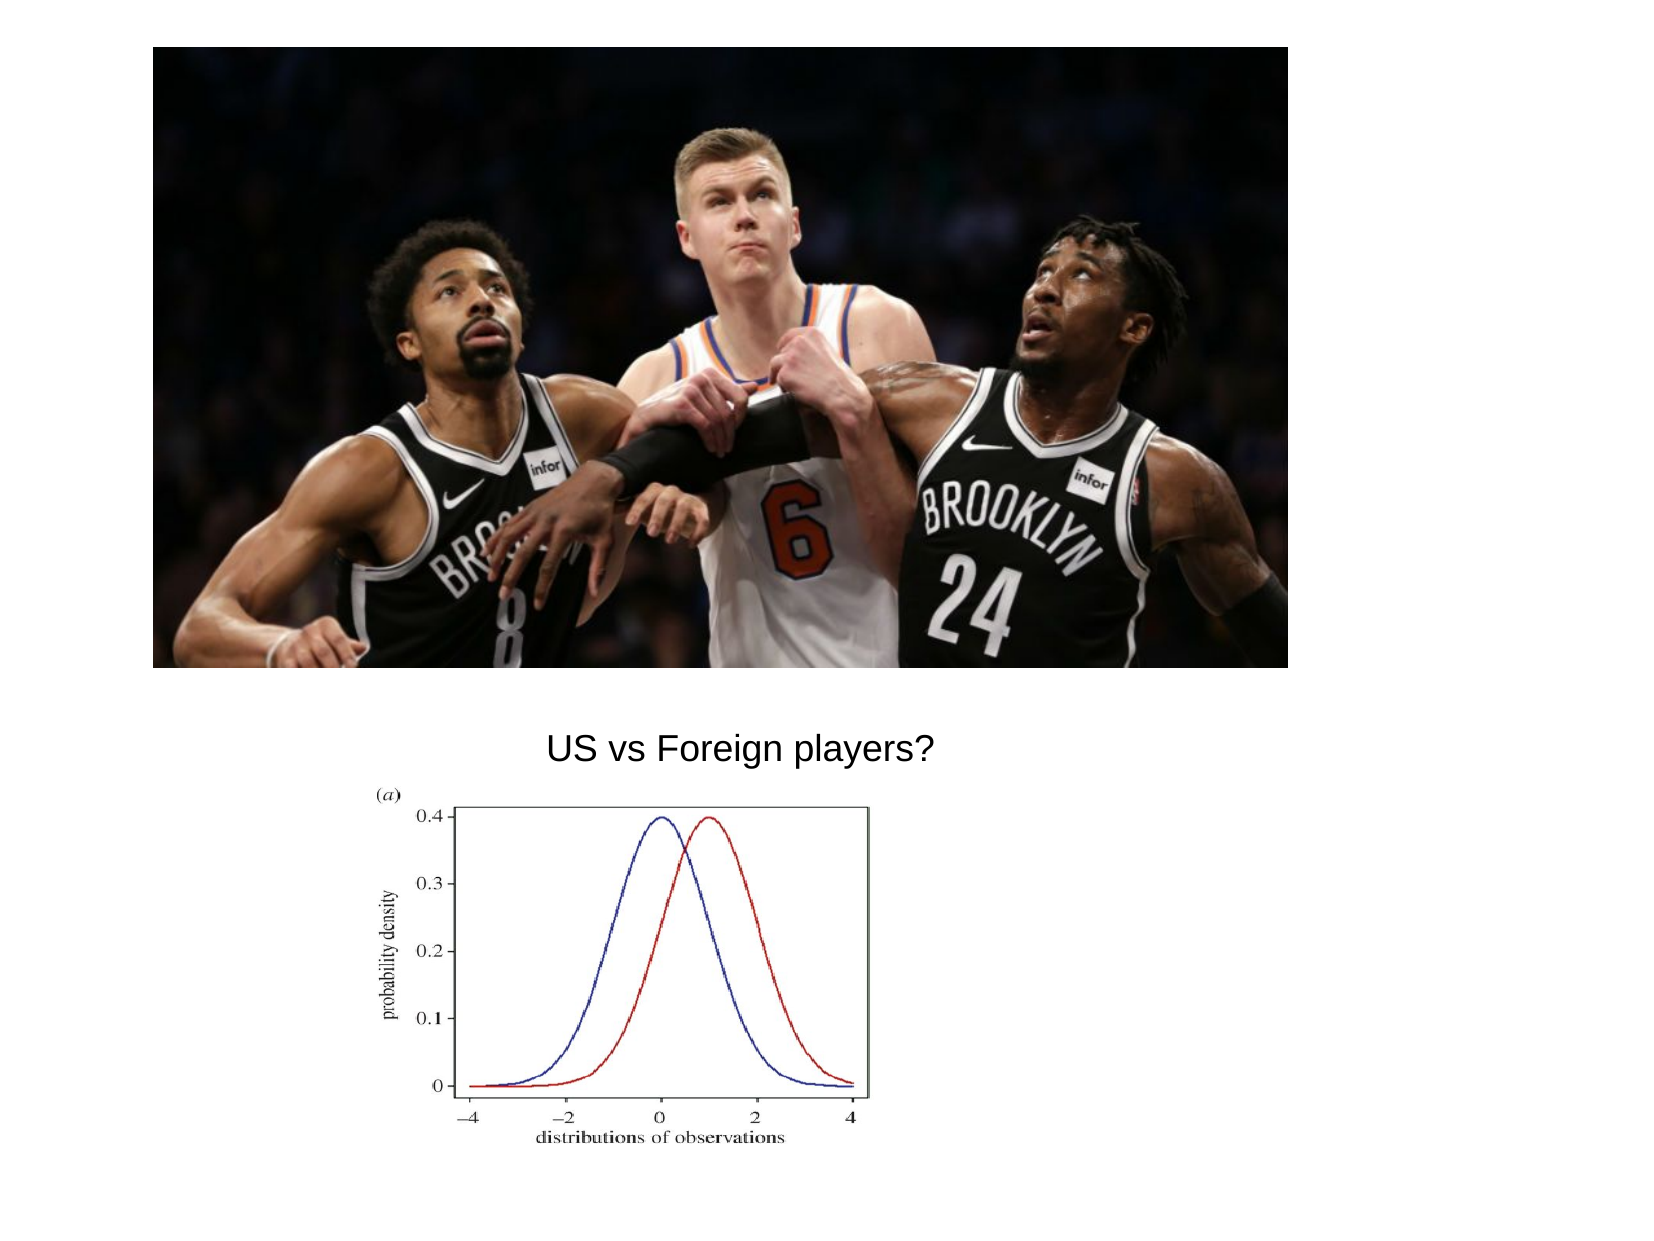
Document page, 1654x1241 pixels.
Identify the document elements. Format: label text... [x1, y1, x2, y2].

picture [153, 47, 1288, 668]
picture [377, 786, 898, 1144]
text_box US vs Foreign players? [531, 720, 950, 778]
